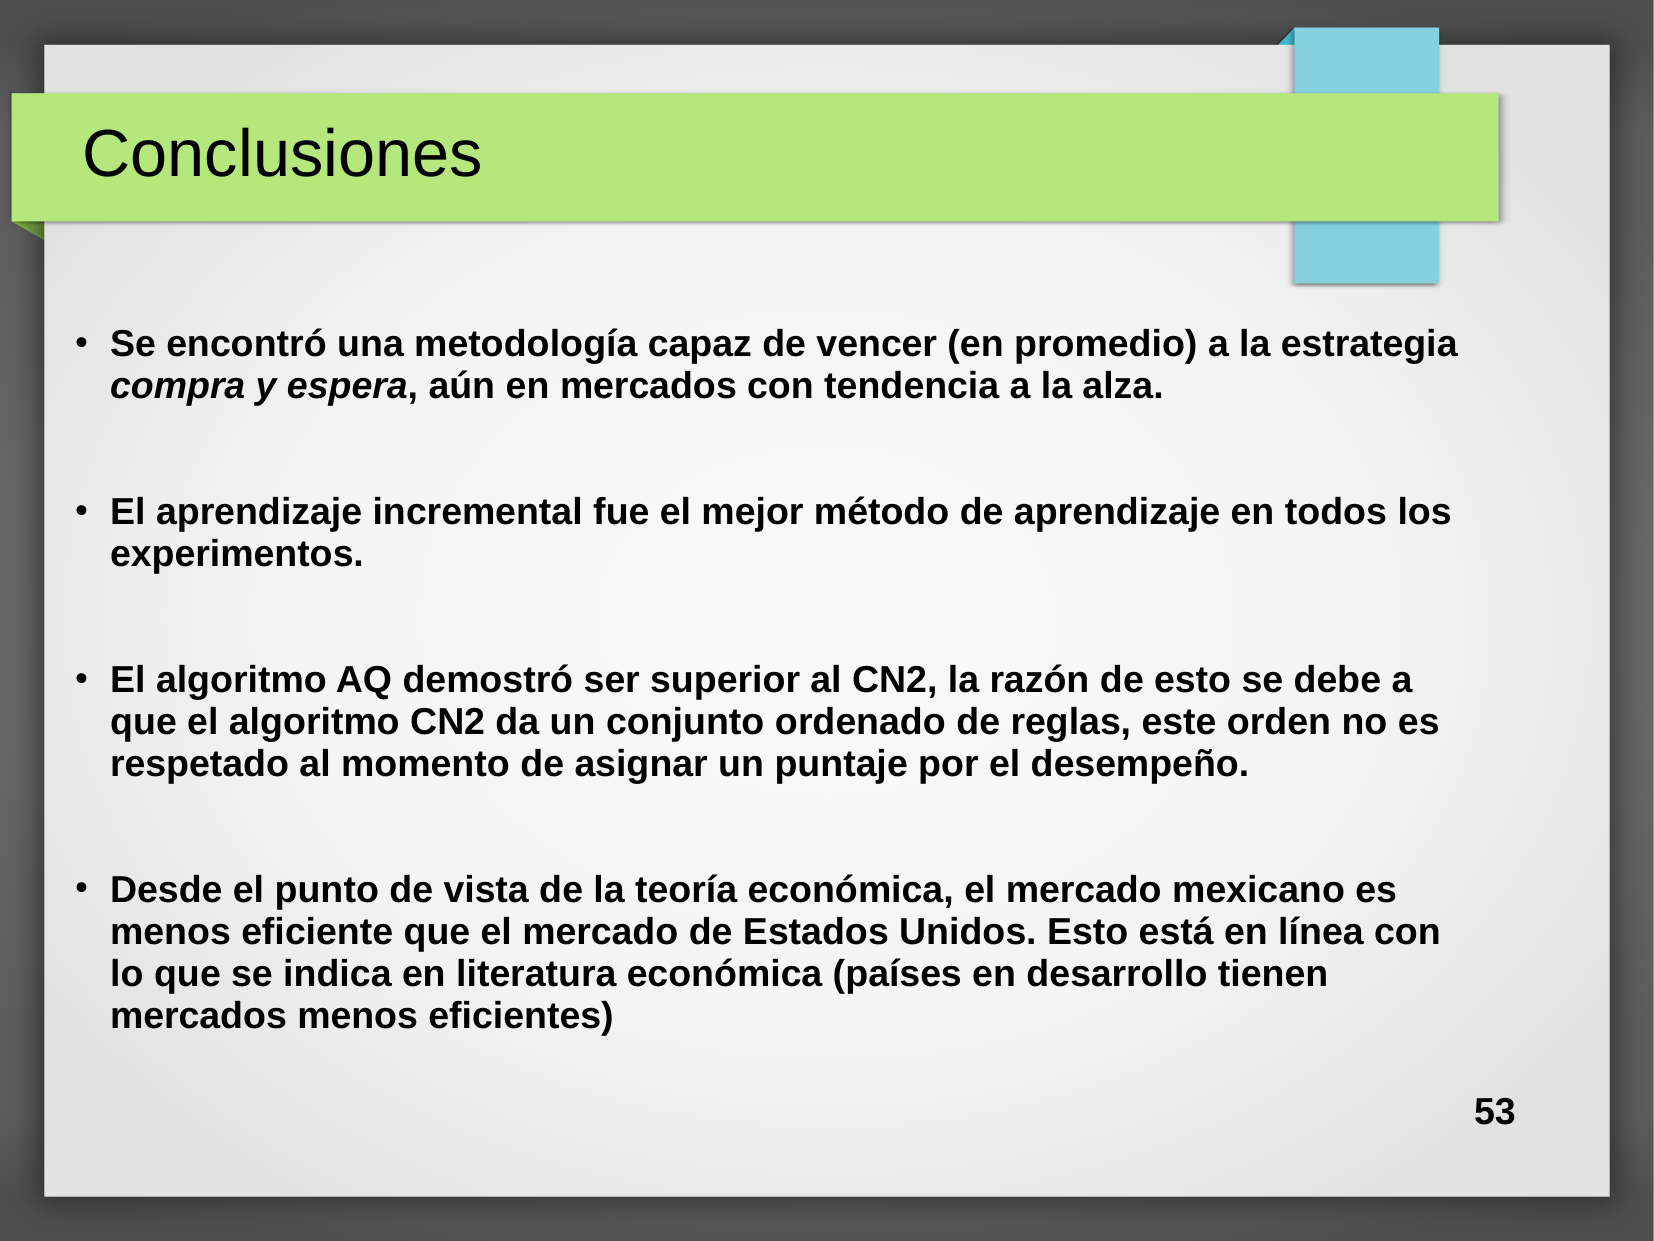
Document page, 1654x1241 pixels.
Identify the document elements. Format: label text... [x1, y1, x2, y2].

text_box <number> [1459, 1083, 1654, 1154]
picture [0, 0, 1654, 1241]
text_box Se encontró una metodología capaz de vencer (en promedio) a la estrategia compra y espera, aún en mercados con tendencia a la alza. El aprendizaje incremental fue el mejor método de aprendizaje en todos los experimentos. El algoritmo AQ demostró ser superior al CN2, la razón de esto se debe a que el algoritmo CN2 da un conjunto ordenado de reglas, este orden no es respetado al momento de asignar un puntaje por el desempeño. Desde el punto de vista de la teoría económica, el mercado mexicano es menos eficiente que el mercado de Estados Unidos. Esto está en línea con lo que se indica en literatura económica (países en desarrollo tienen mercados menos eficientes) [60, 315, 1501, 1044]
title Conclusiones [82, 79, 1501, 229]
